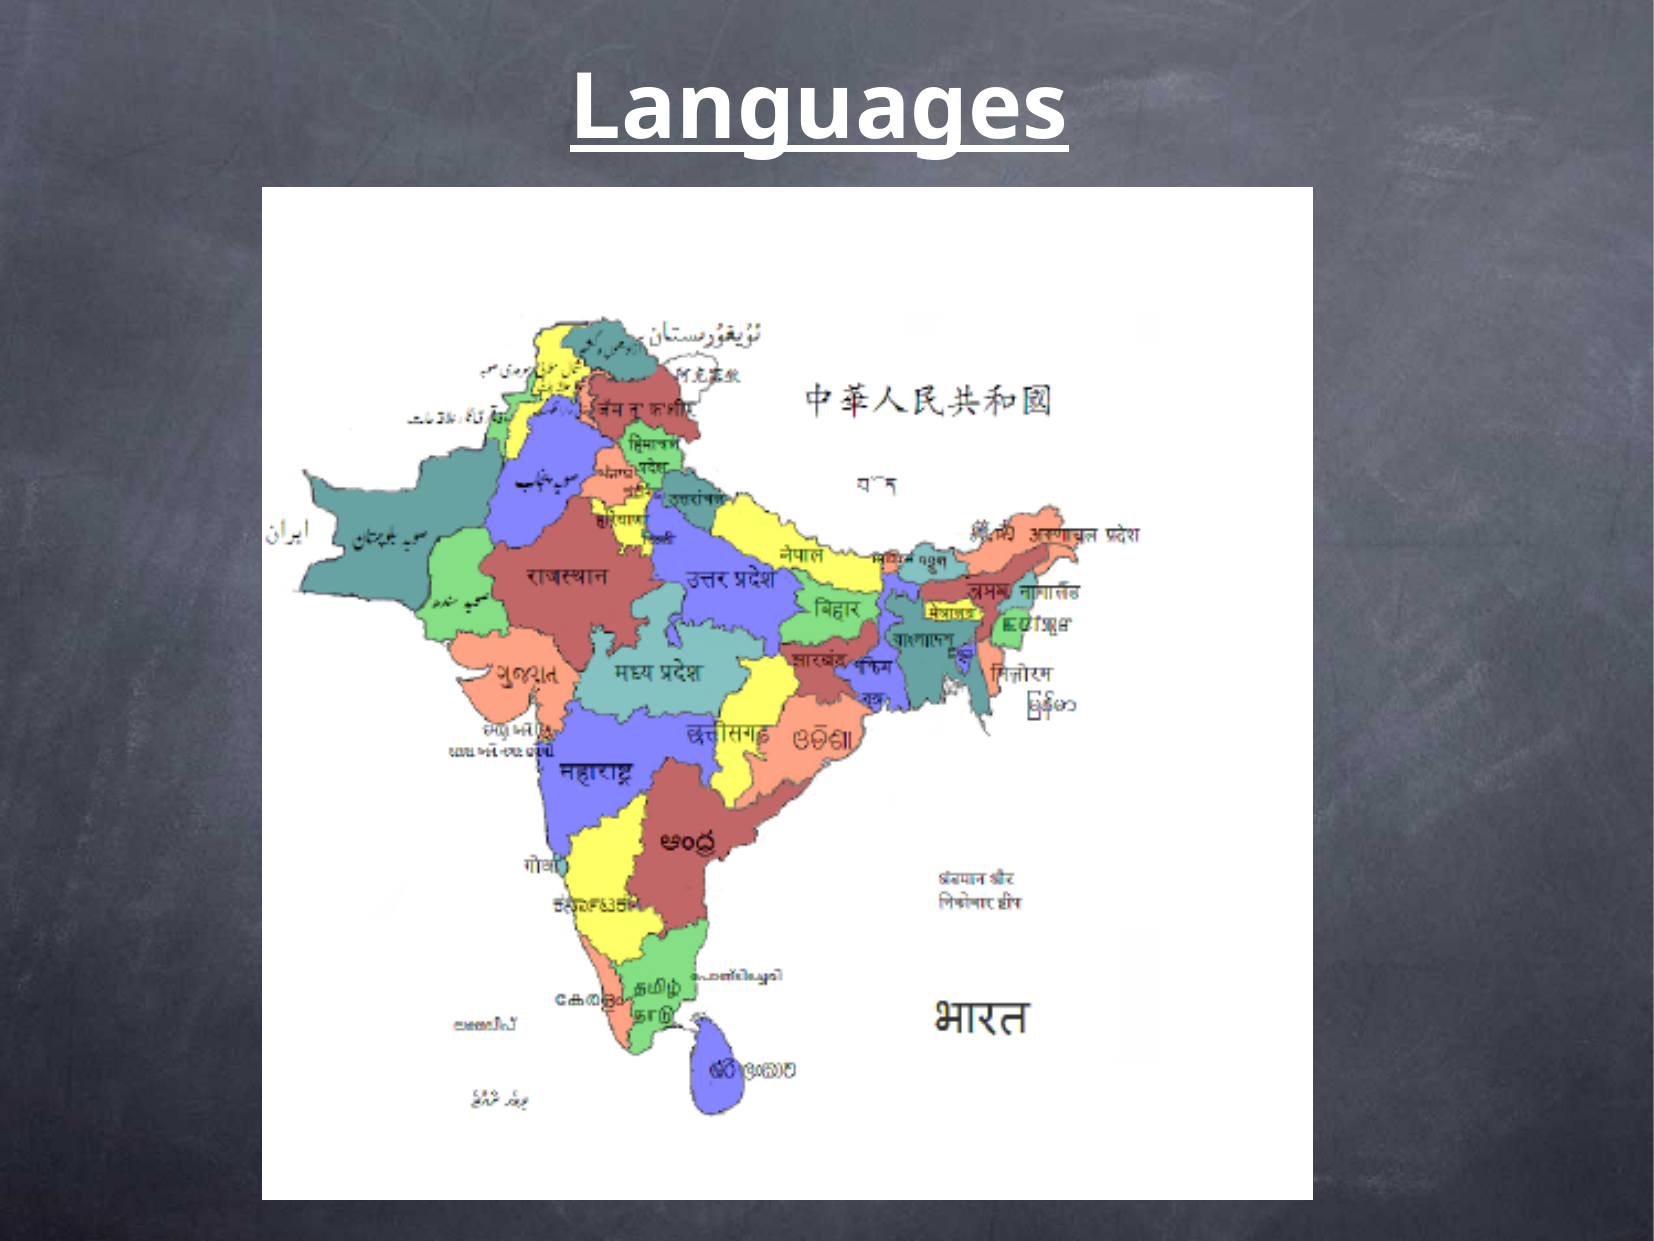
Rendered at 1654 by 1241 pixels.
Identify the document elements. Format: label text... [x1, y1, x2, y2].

picture [0, 0, 1654, 1241]
title Languages [75, 37, 1564, 169]
